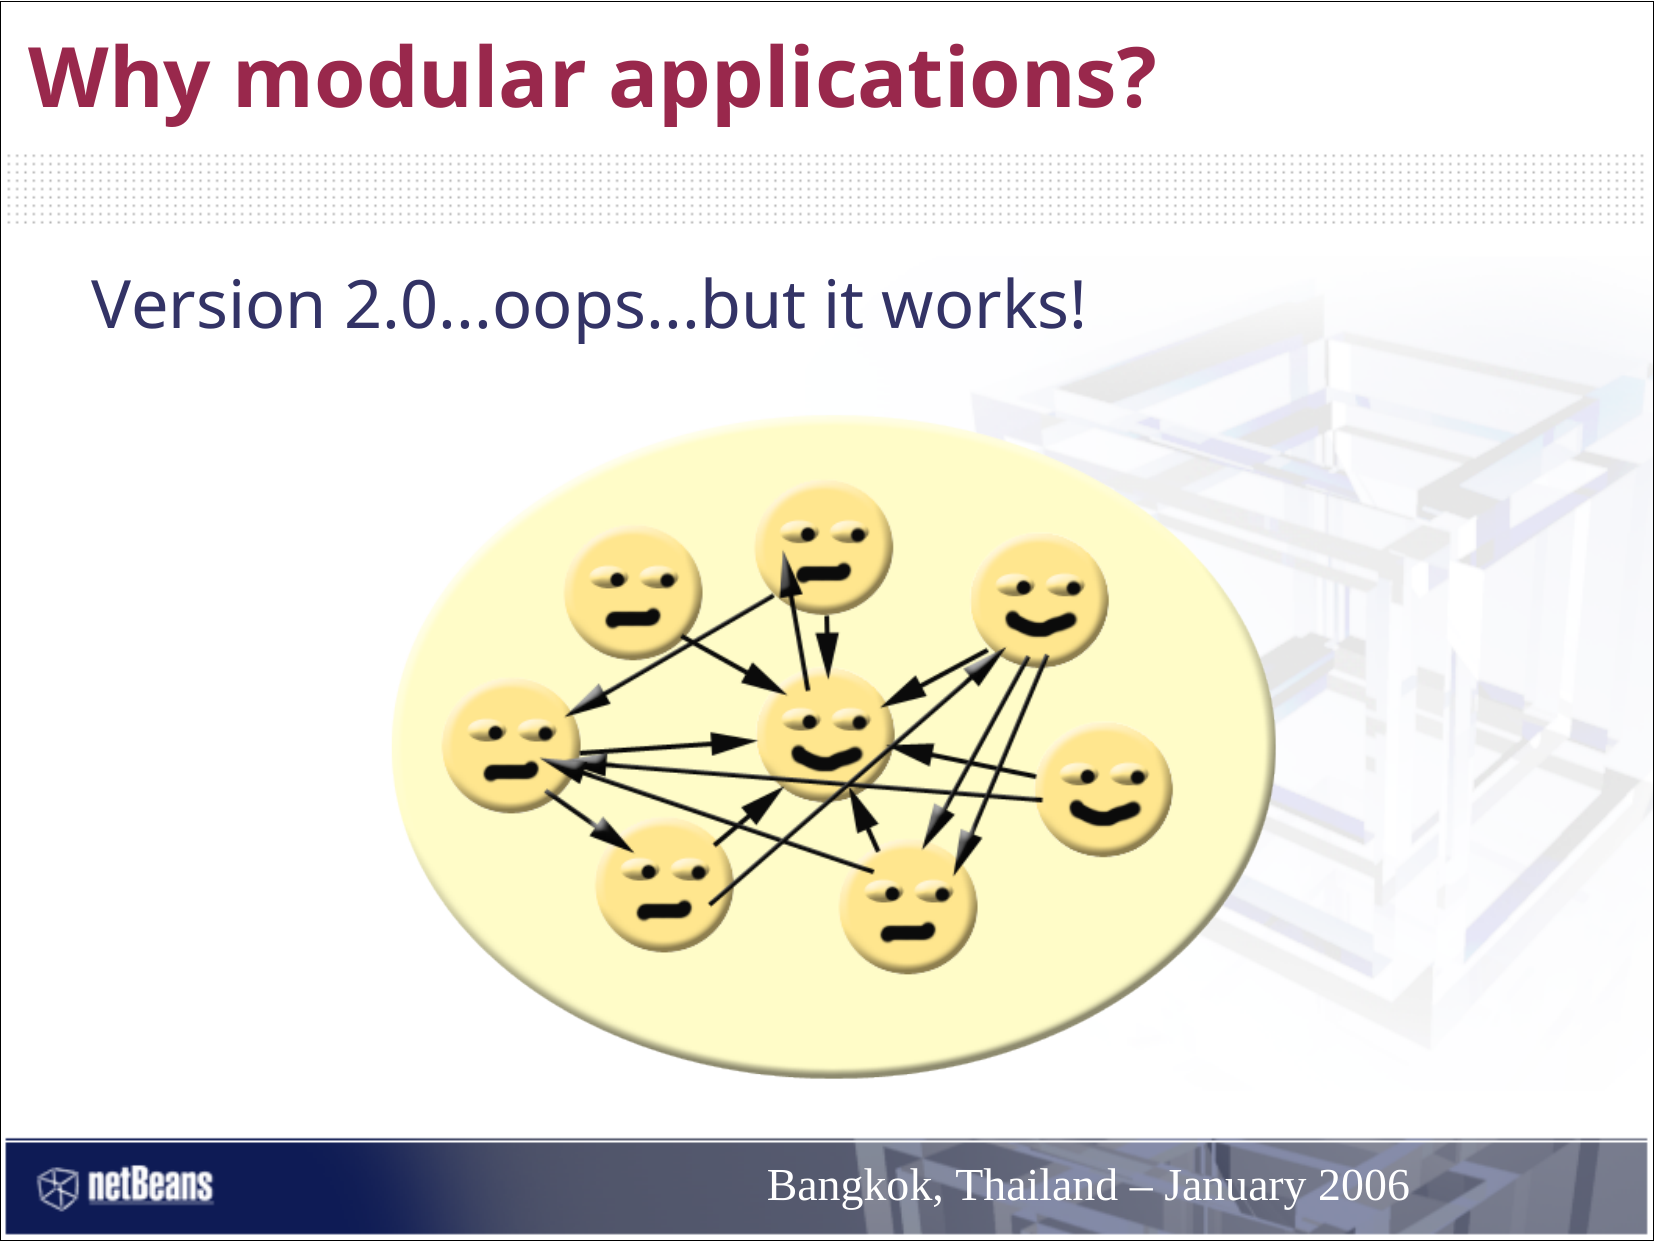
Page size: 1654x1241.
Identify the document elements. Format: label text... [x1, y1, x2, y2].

title Why modular applications? [28, 0, 1619, 152]
picture [1, 2, 1653, 1240]
list Version 2.0...oops...but it works! [73, 257, 1574, 1127]
